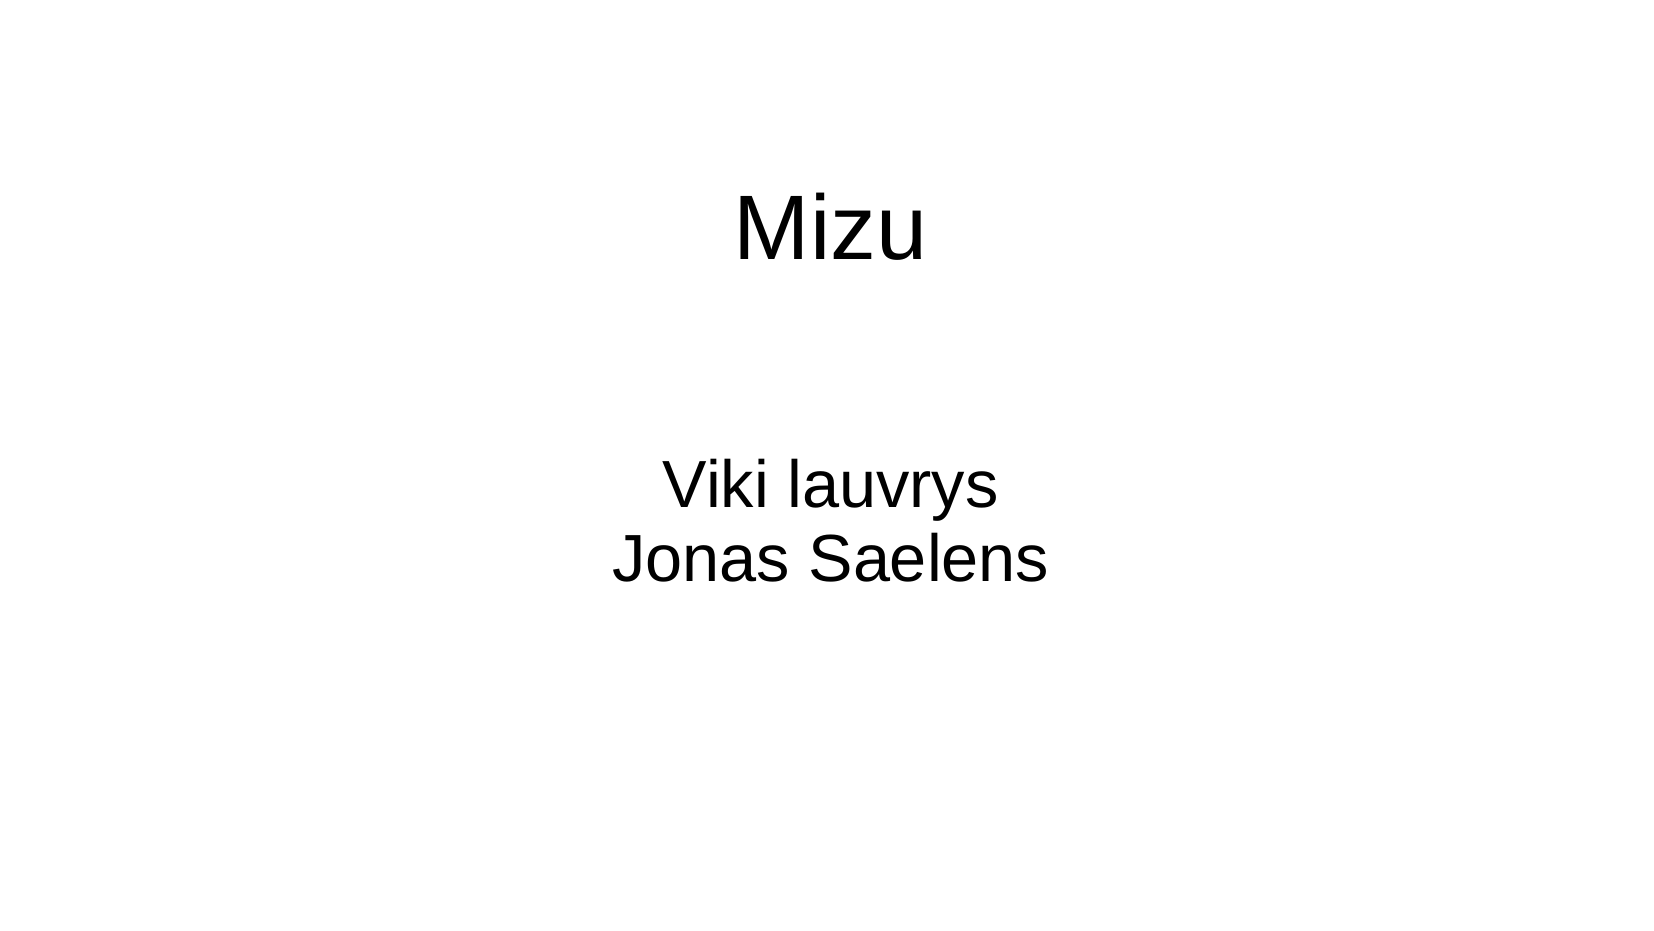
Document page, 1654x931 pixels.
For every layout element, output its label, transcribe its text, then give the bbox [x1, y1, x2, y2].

title Mizu [86, 150, 1576, 292]
subtitle Viki lauvrys Jonas Saelens [86, 292, 1576, 751]
